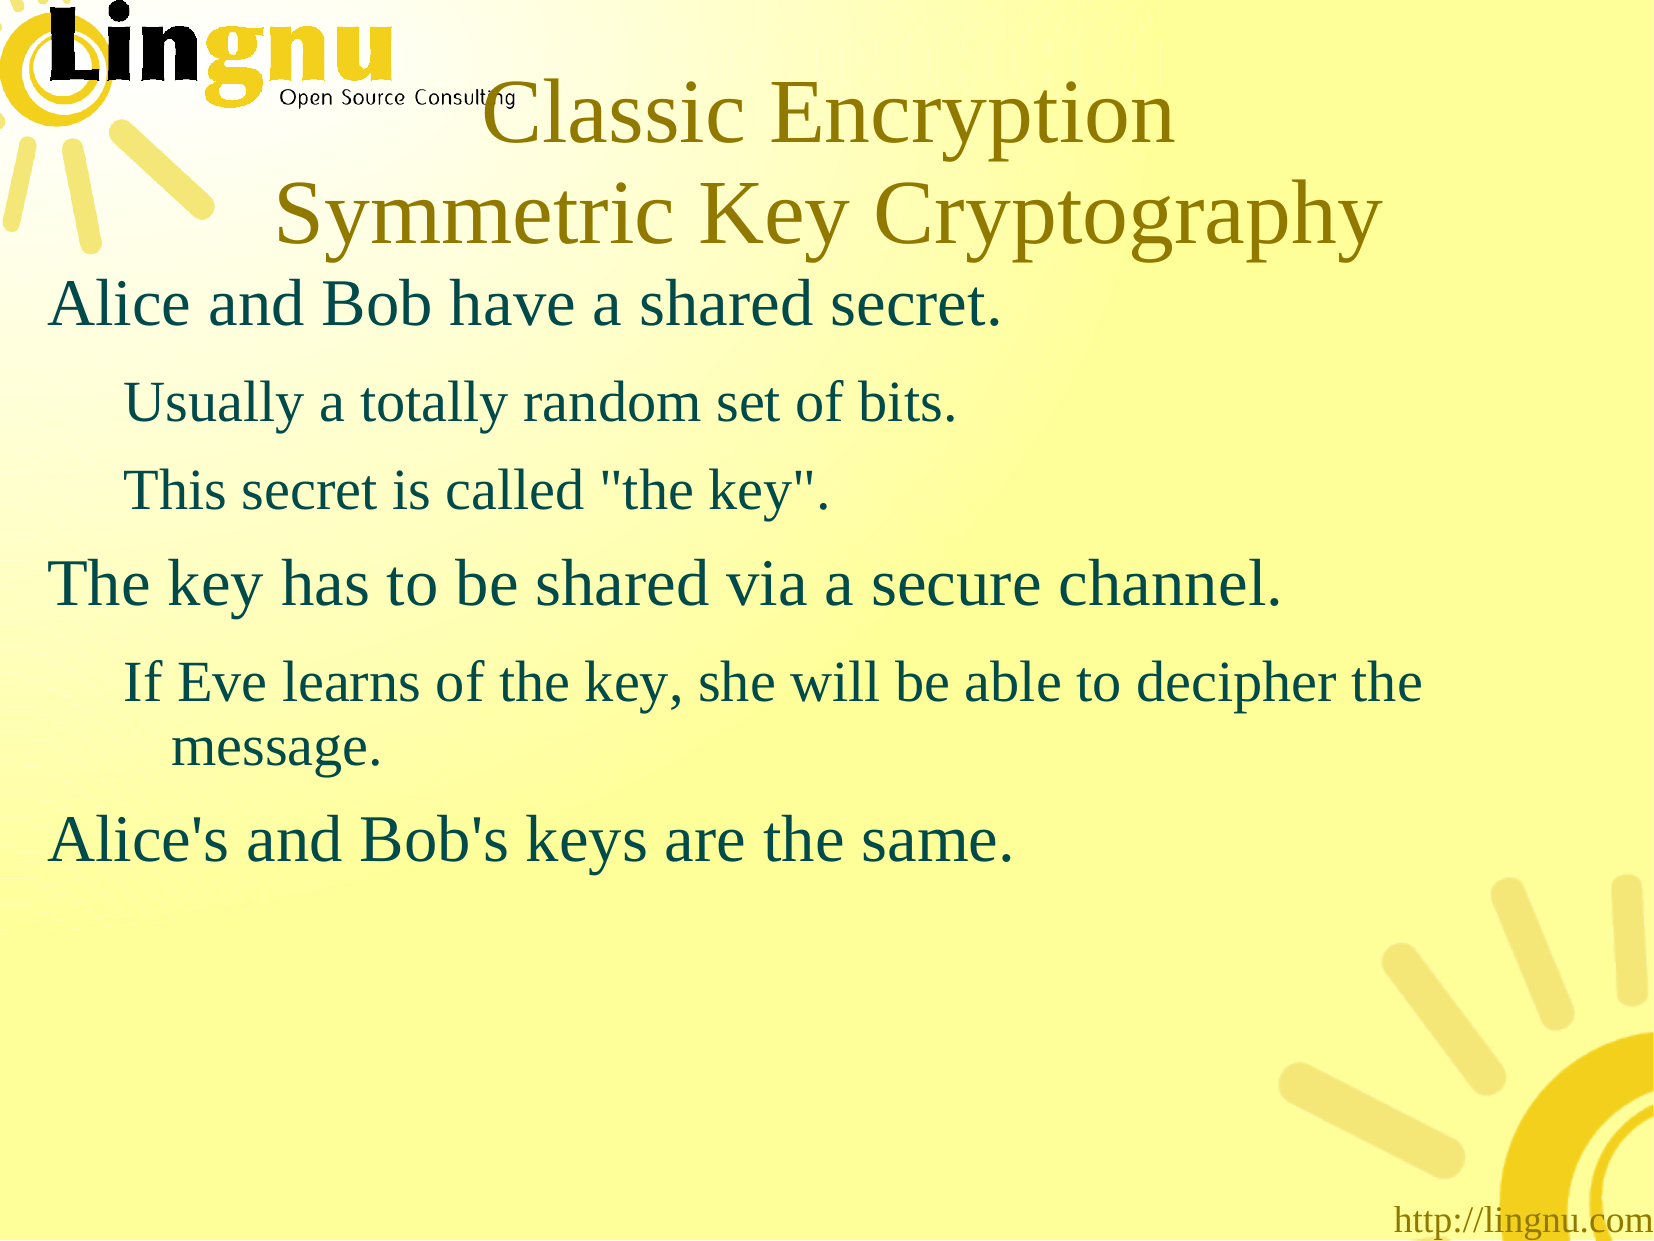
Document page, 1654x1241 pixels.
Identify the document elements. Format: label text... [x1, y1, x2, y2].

picture [1256, 871, 1654, 1241]
list Alice and Bob have a shared secret. Usually a totally random set of bits. This secret is called "the key". The key has to be shared via a secure channel. If Eve learns of the key, she will be able to decipher the message. Alice's and Bob's keys are the same. [29, 265, 1625, 1127]
title Classic Encryption Symmetric Key Cryptography [123, 58, 1536, 265]
picture [0, 0, 516, 256]
